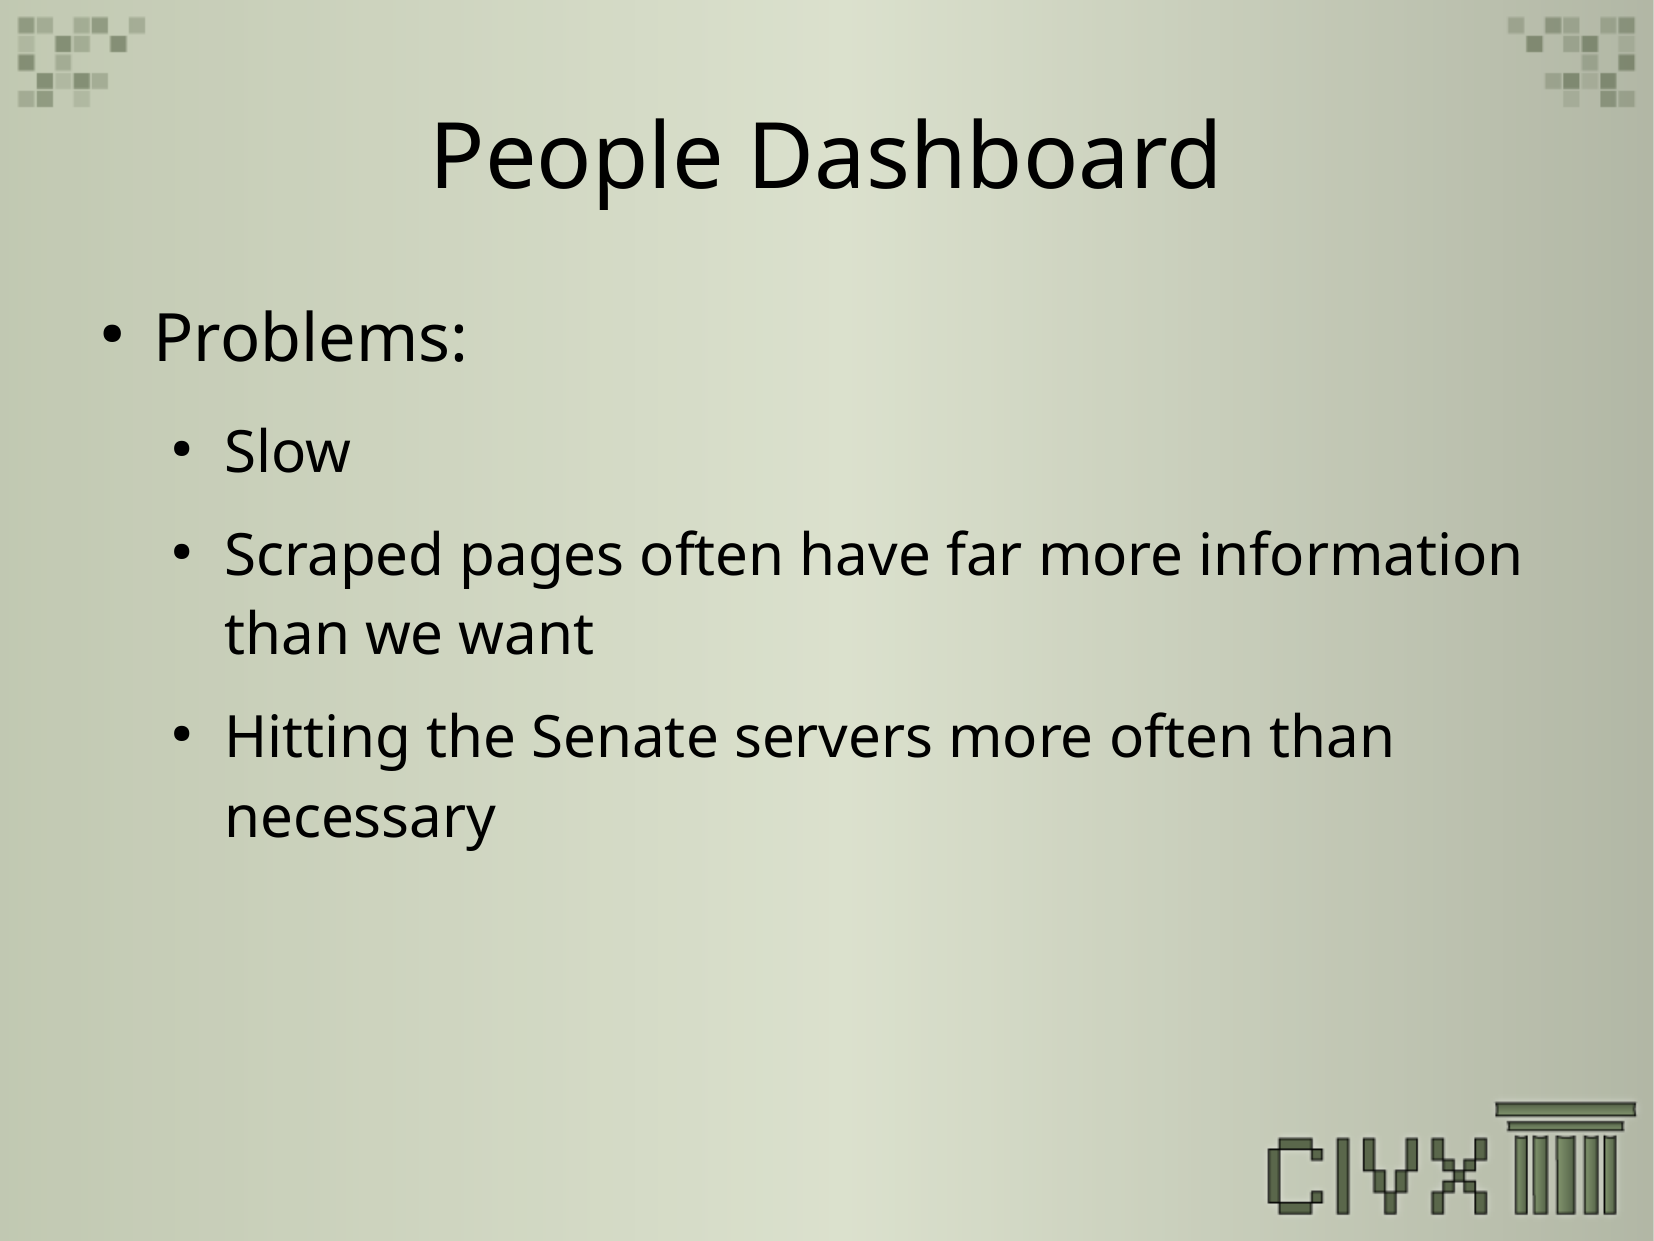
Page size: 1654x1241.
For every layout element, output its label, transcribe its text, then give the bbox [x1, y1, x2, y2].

picture [0, 0, 1654, 1241]
list Problems: Slow Scraped pages often have far more information than we want Hitting the Senate servers more often than necessary [82, 290, 1571, 1094]
title People Dashboard [82, 56, 1571, 250]
